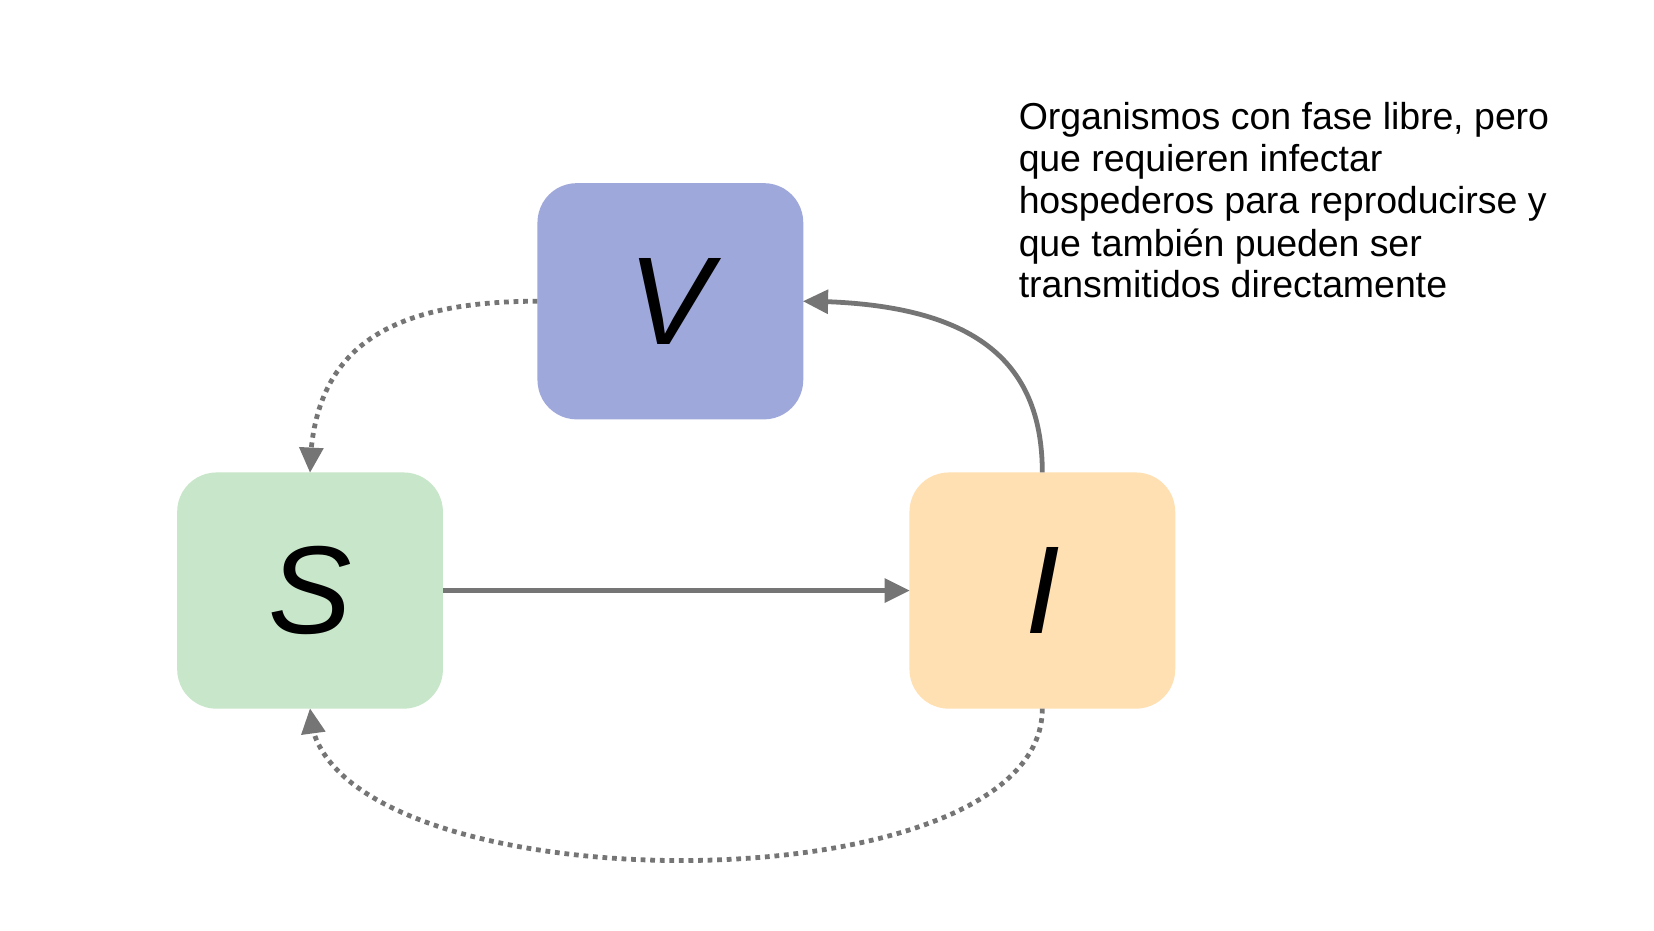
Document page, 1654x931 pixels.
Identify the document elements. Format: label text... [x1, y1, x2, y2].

text_box I [909, 472, 1176, 709]
text_box V [537, 183, 804, 420]
text_box Organismos con fase libre, pero que requieren infectar hospederos para reproducirse y que también pueden ser transmitidos directamente [1003, 88, 1595, 314]
text_box S [177, 472, 443, 709]
